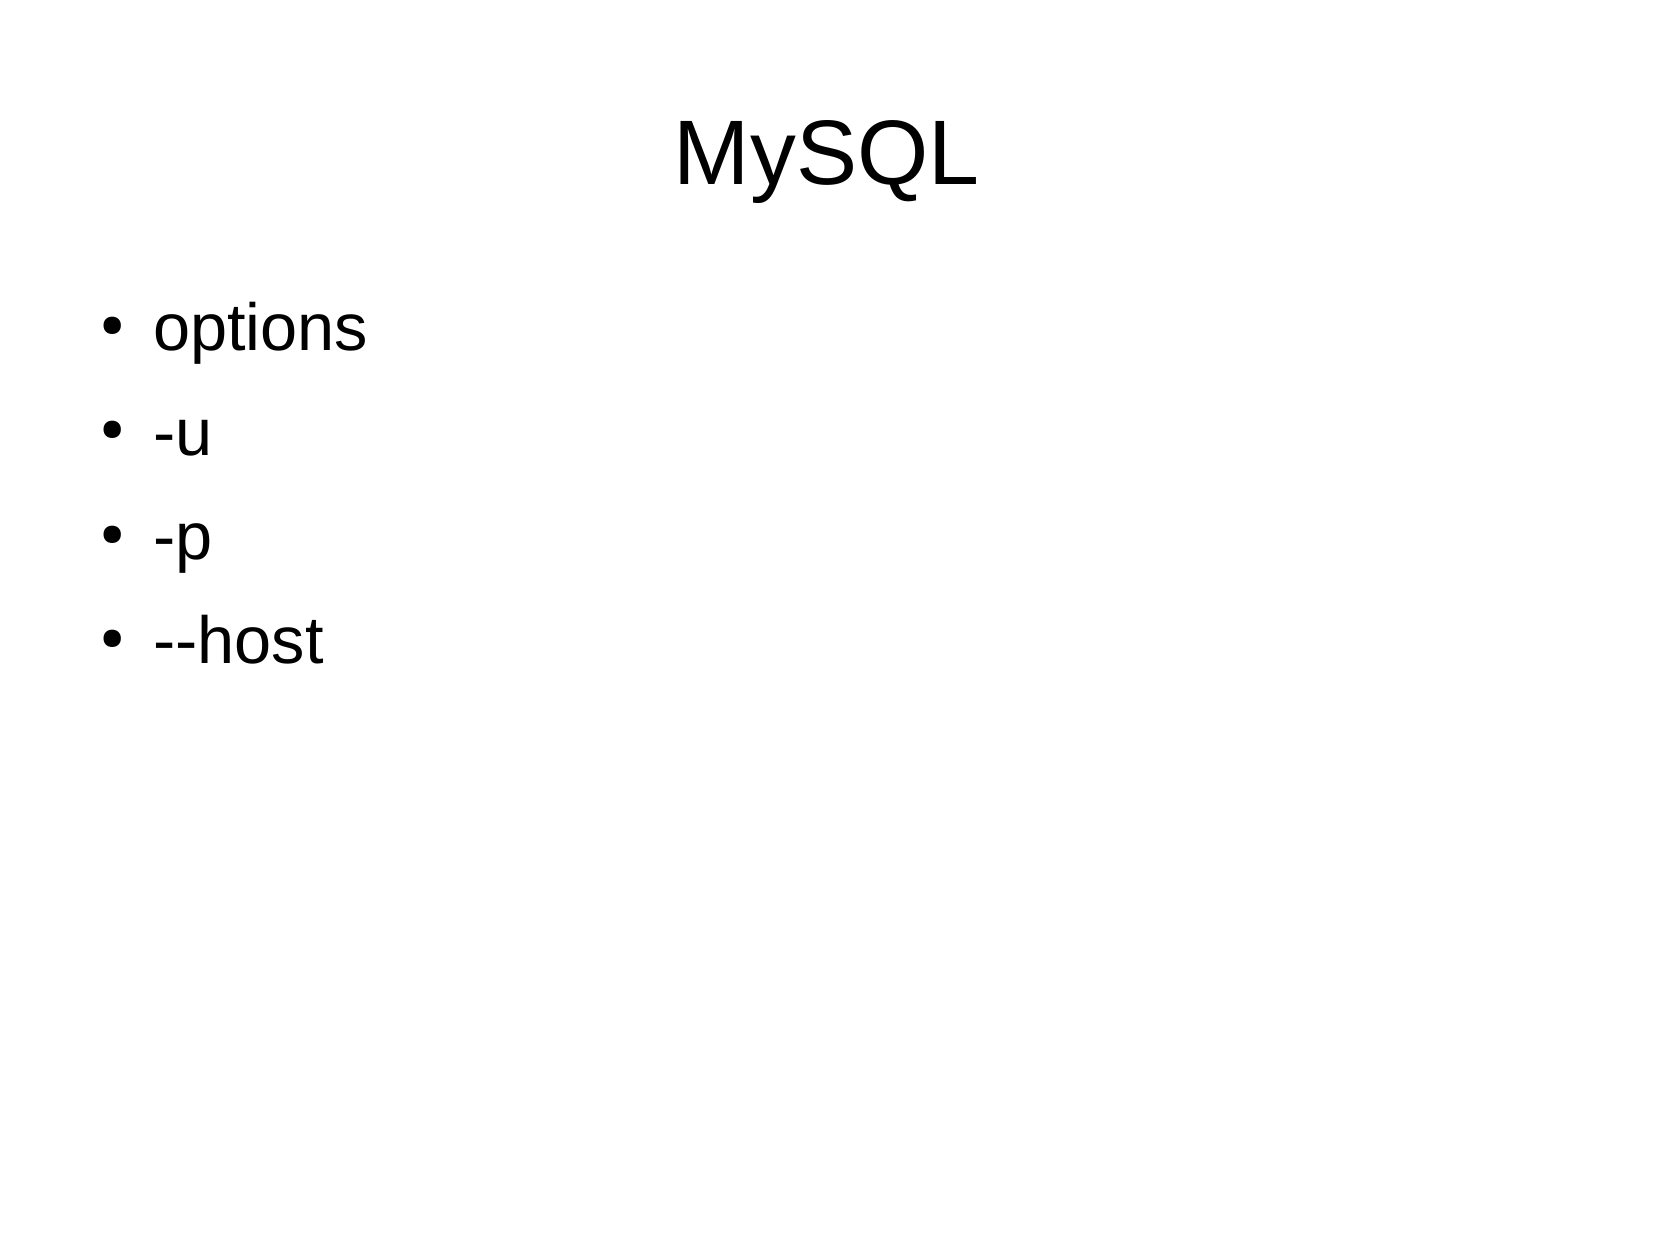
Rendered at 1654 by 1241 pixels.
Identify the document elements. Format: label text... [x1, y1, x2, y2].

list options -u -p --host [82, 290, 1571, 1010]
title MySQL [82, 49, 1571, 257]
